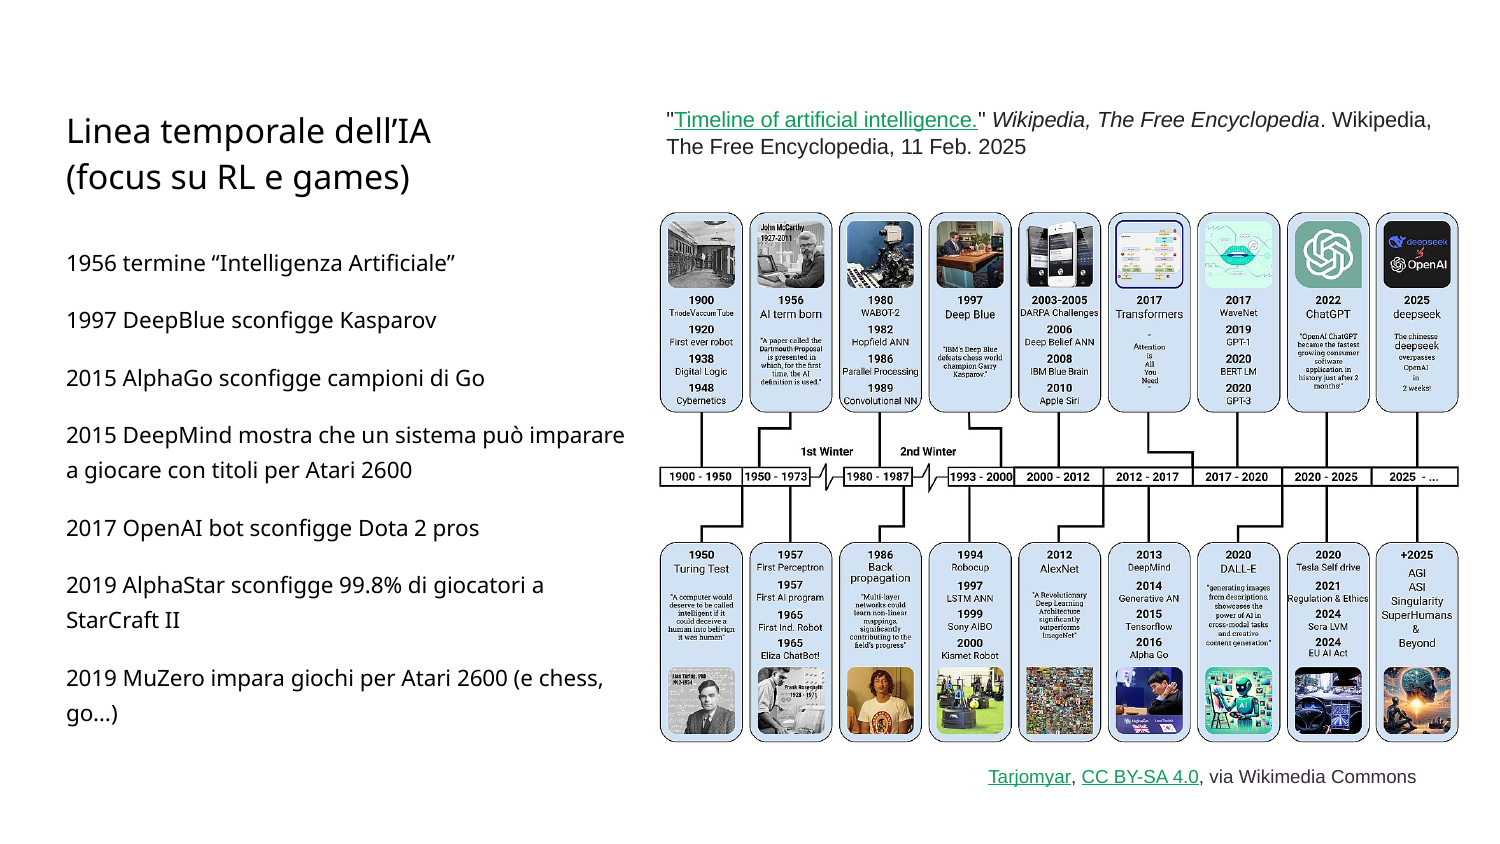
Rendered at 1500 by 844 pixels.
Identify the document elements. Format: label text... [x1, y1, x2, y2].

picture [651, 204, 1466, 750]
text_box Tarjomyar, CC BY-SA 4.0, via Wikimedia Commons [973, 749, 1466, 803]
list 1956 termine “Intelligenza Artificiale” 1997 DeepBlue sconfigge Kasparov 2015 AlphaGo sconfigge campioni di Go 2015 DeepMind mostra che un sistema può imparare a giocare con titoli per Atari 2600 2017 OpenAI bot sconfigge Dota 2 pros 2019 AlphaStar sconfigge 99.8% di giocatori a StarCraft II 2019 MuZero impara giochi per Atari 2600 (e chess, go…) [51, 227, 652, 750]
title Linea temporale dell’IA (focus su RL e games) [51, 91, 723, 216]
text_box "Timeline of artificial intelligence." Wikipedia, The Free Encyclopedia. Wikipedia, The Free Encyclopedia, 11 Feb. 2025 [651, 91, 1466, 174]
